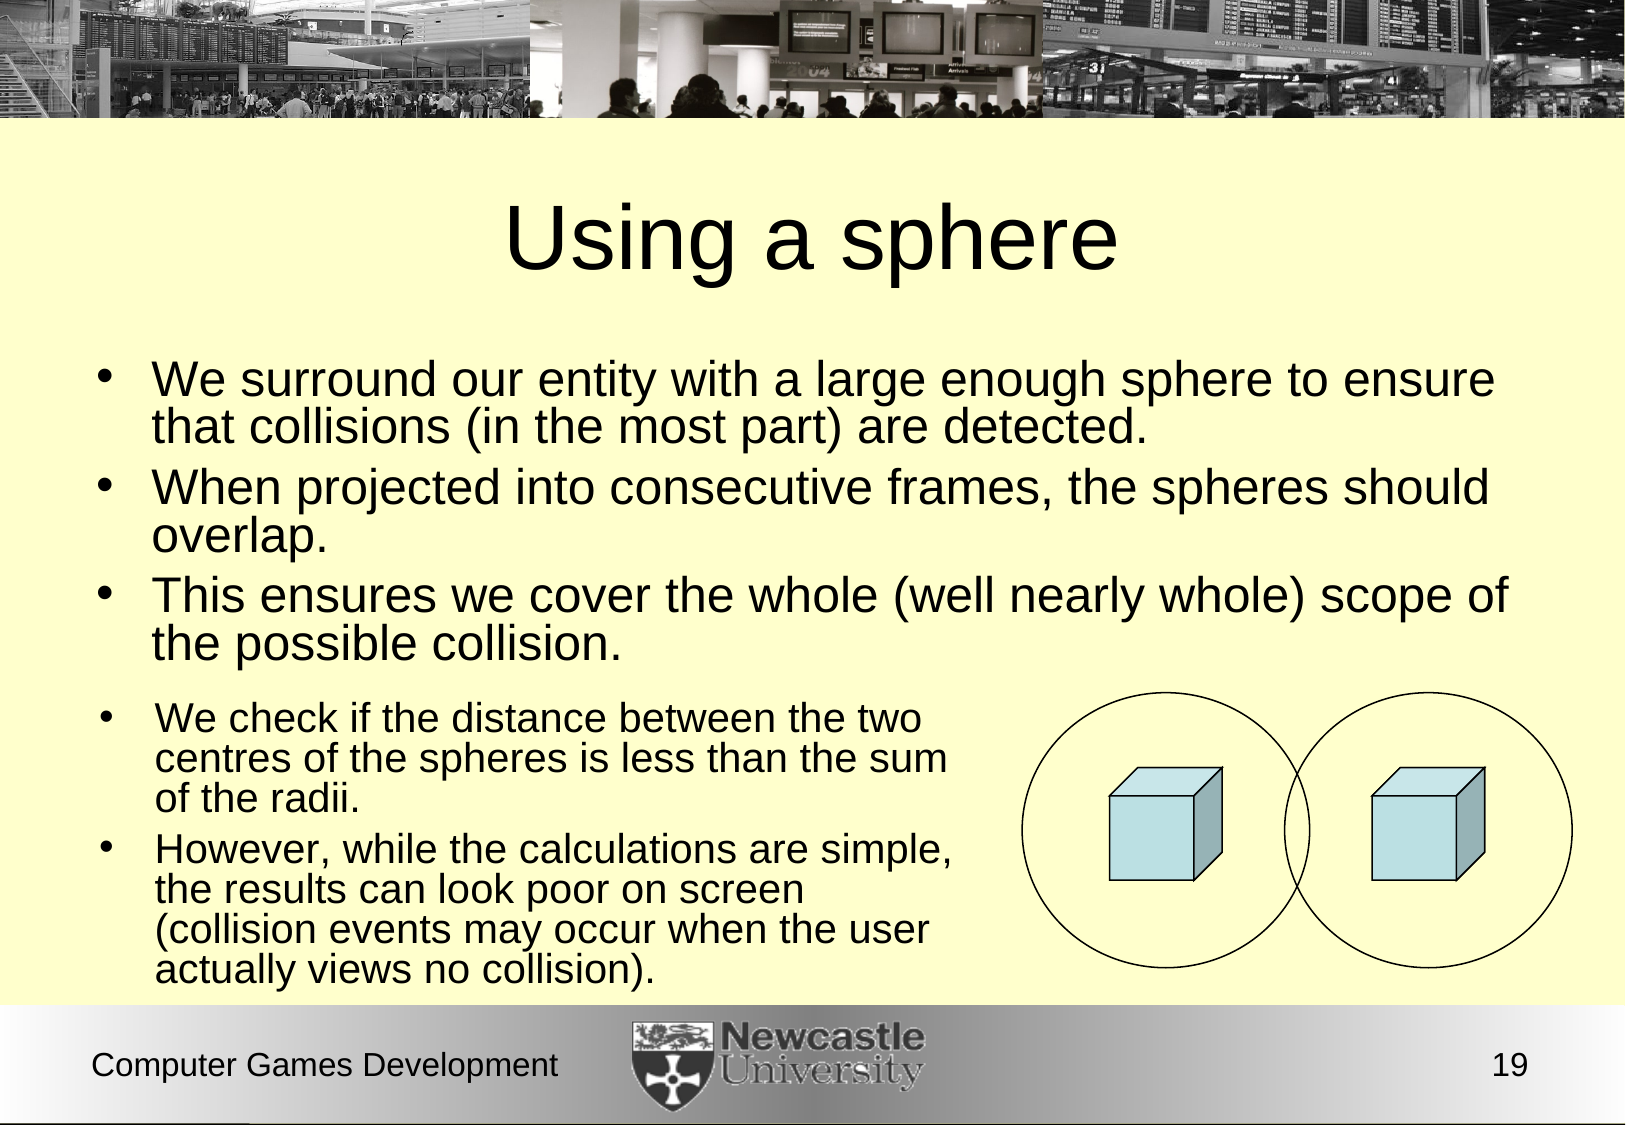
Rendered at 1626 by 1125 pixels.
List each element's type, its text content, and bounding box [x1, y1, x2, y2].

text_box [1109, 767, 1223, 881]
text_box <number> [1164, 1024, 1544, 1103]
text_box We surround our entity with a large enough sphere to ensure that collisions (in the most part) are detected. When projected into consecutive frames, the spheres should overlap. This ensures we cover the whole (well nearly whole) scope of the possible collision. [81, 349, 1571, 699]
text_box Using a sphere [81, 138, 1544, 327]
text_box [1372, 767, 1485, 881]
text_box We check if the distance between the two centres of the spheres is less than the sum of the radii. However, while the calculations are simple, the results can look poor on screen (collision events may occur when the user actually views no collision). [84, 693, 993, 966]
picture [0, 0, 1625, 118]
text_box Computer Games Development [67, 1024, 583, 1103]
